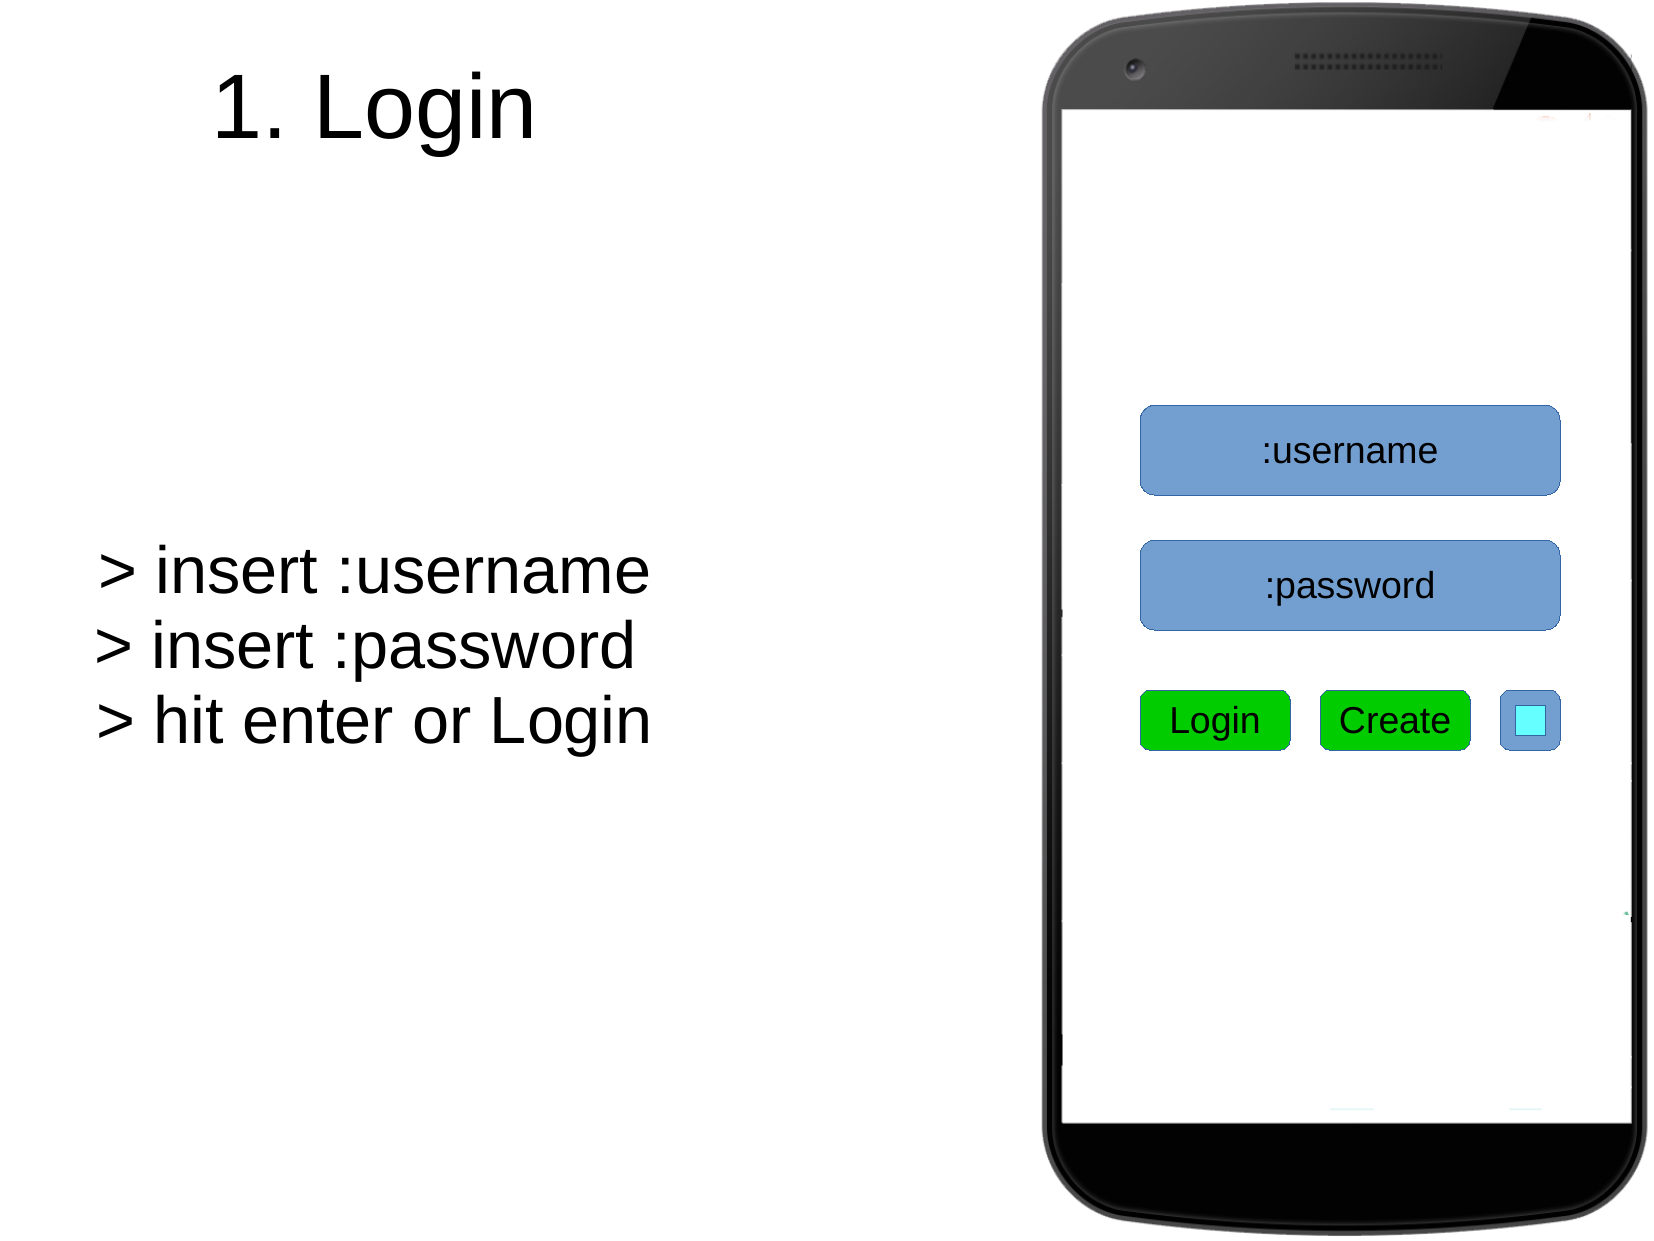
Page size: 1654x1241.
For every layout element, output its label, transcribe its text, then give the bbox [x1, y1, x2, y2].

subtitle > insert :username > insert :password > hit enter or Login [0, 285, 751, 1006]
text_box :username [1140, 405, 1561, 496]
text_box Login [1140, 690, 1291, 751]
text_box Create [1320, 690, 1471, 751]
picture [1020, 0, 1654, 1241]
text_box :password [1140, 540, 1561, 631]
title 1. Login [0, 2, 751, 211]
text_box [1500, 690, 1561, 751]
